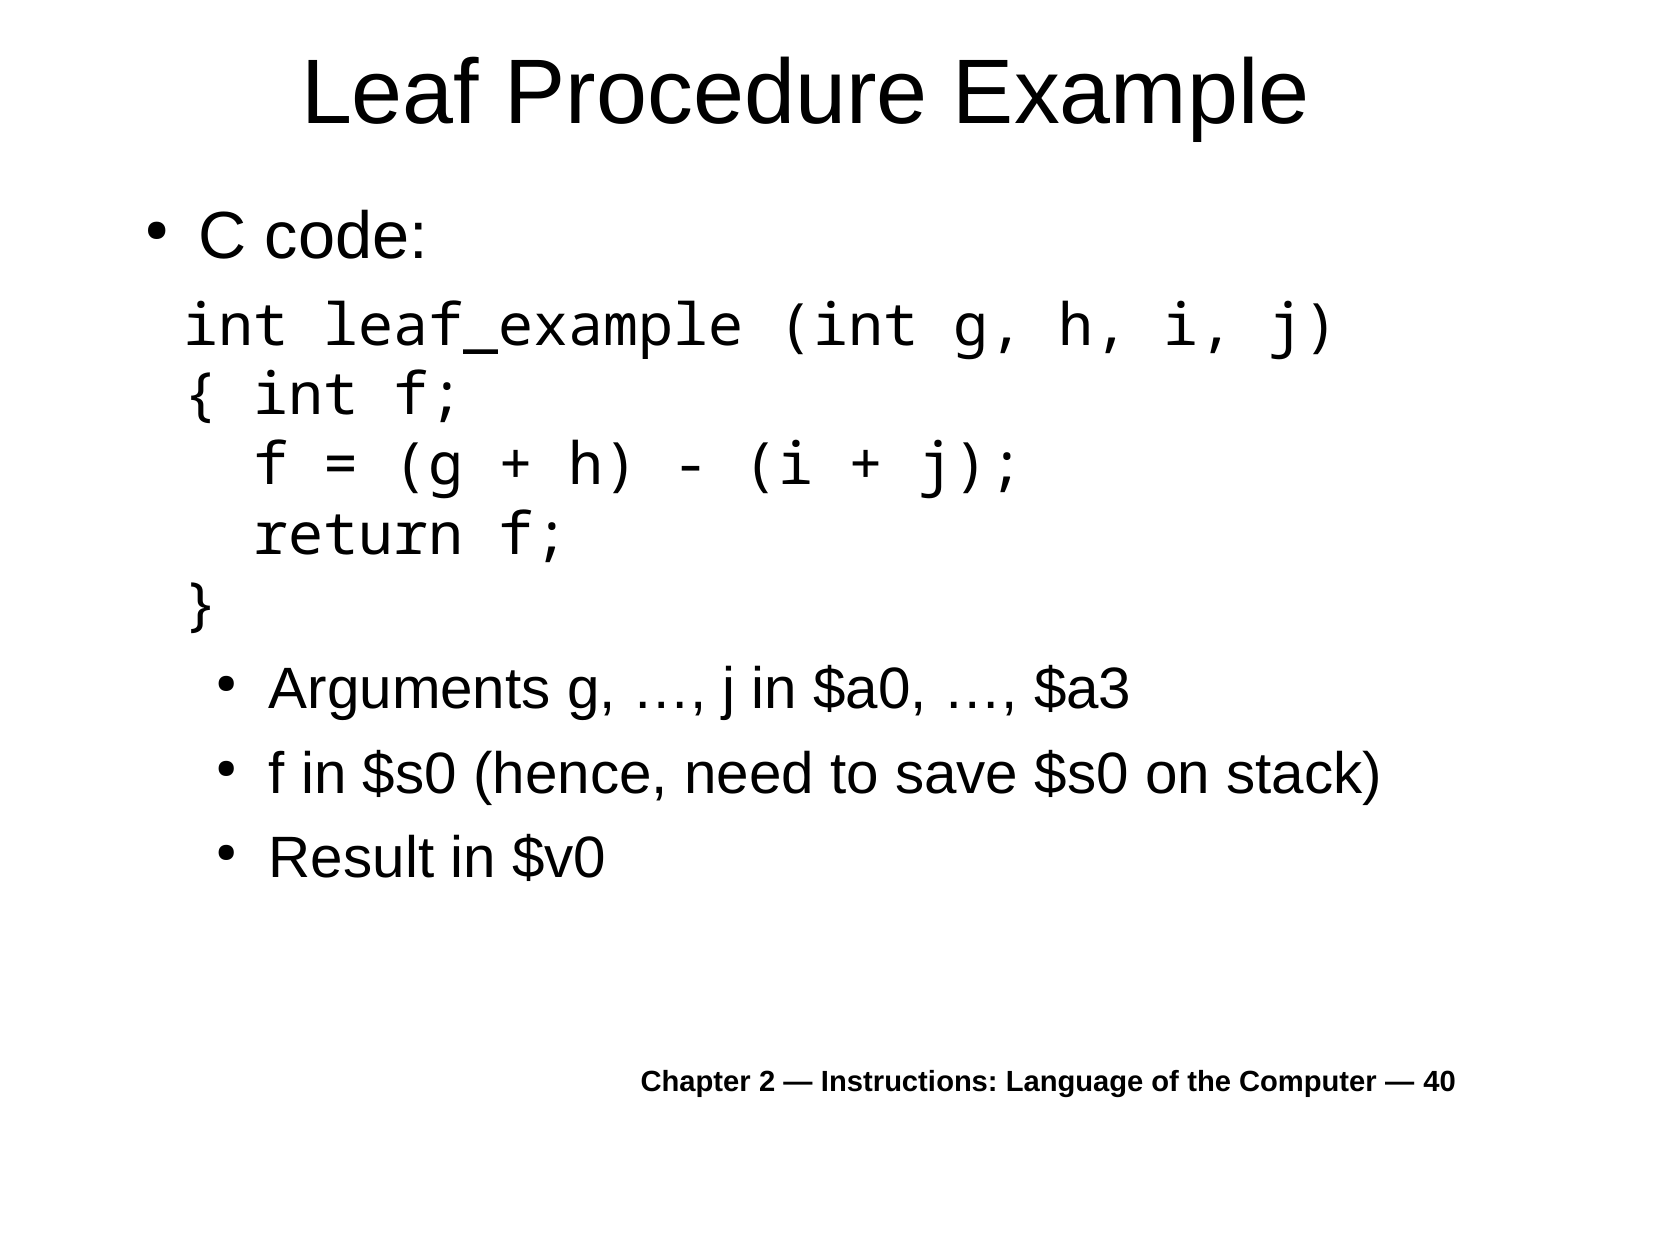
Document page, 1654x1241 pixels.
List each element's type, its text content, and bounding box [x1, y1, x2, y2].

list C code: int leaf_example (int g, h, i, j) { int f; f = (g + h) - (i + j); return f; } Arguments g, …, j in $a0, …, $a3 f in $s0 (hence, need to save $s0 on stack) Result in $v0 [112, 184, 1469, 1024]
text_box Chapter 2 — Instructions: Language of the Computer — <number> [277, 1046, 1471, 1106]
title Leaf Procedure Example [112, 23, 1468, 149]
